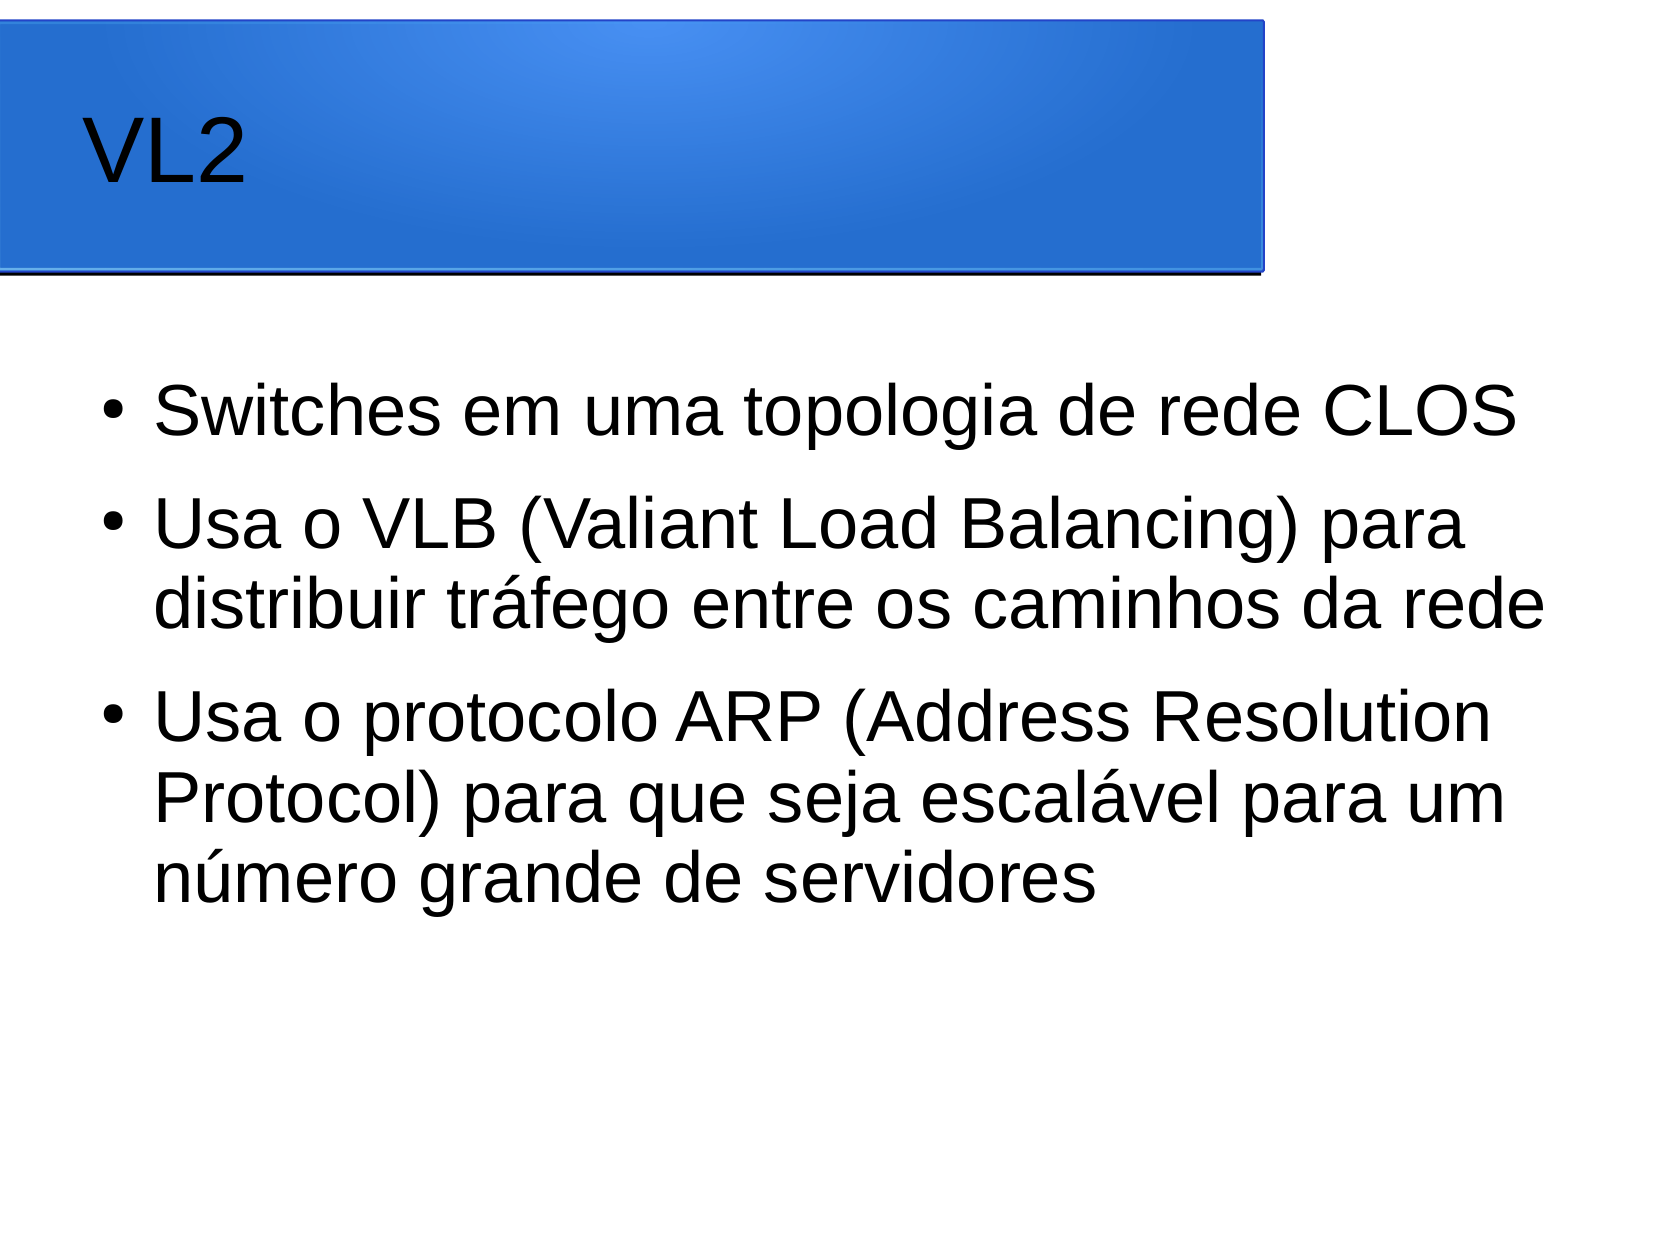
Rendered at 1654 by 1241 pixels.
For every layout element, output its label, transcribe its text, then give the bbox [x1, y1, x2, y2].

title VL2 [82, 47, 1235, 252]
list Switches em uma topologia de rede CLOS Usa o VLB (Valiant Load Balancing) para distribuir tráfego entre os caminhos da rede Usa o protocolo ARP (Address Resolution Protocol) para que seja escalável para um número grande de servidores [82, 370, 1571, 1090]
